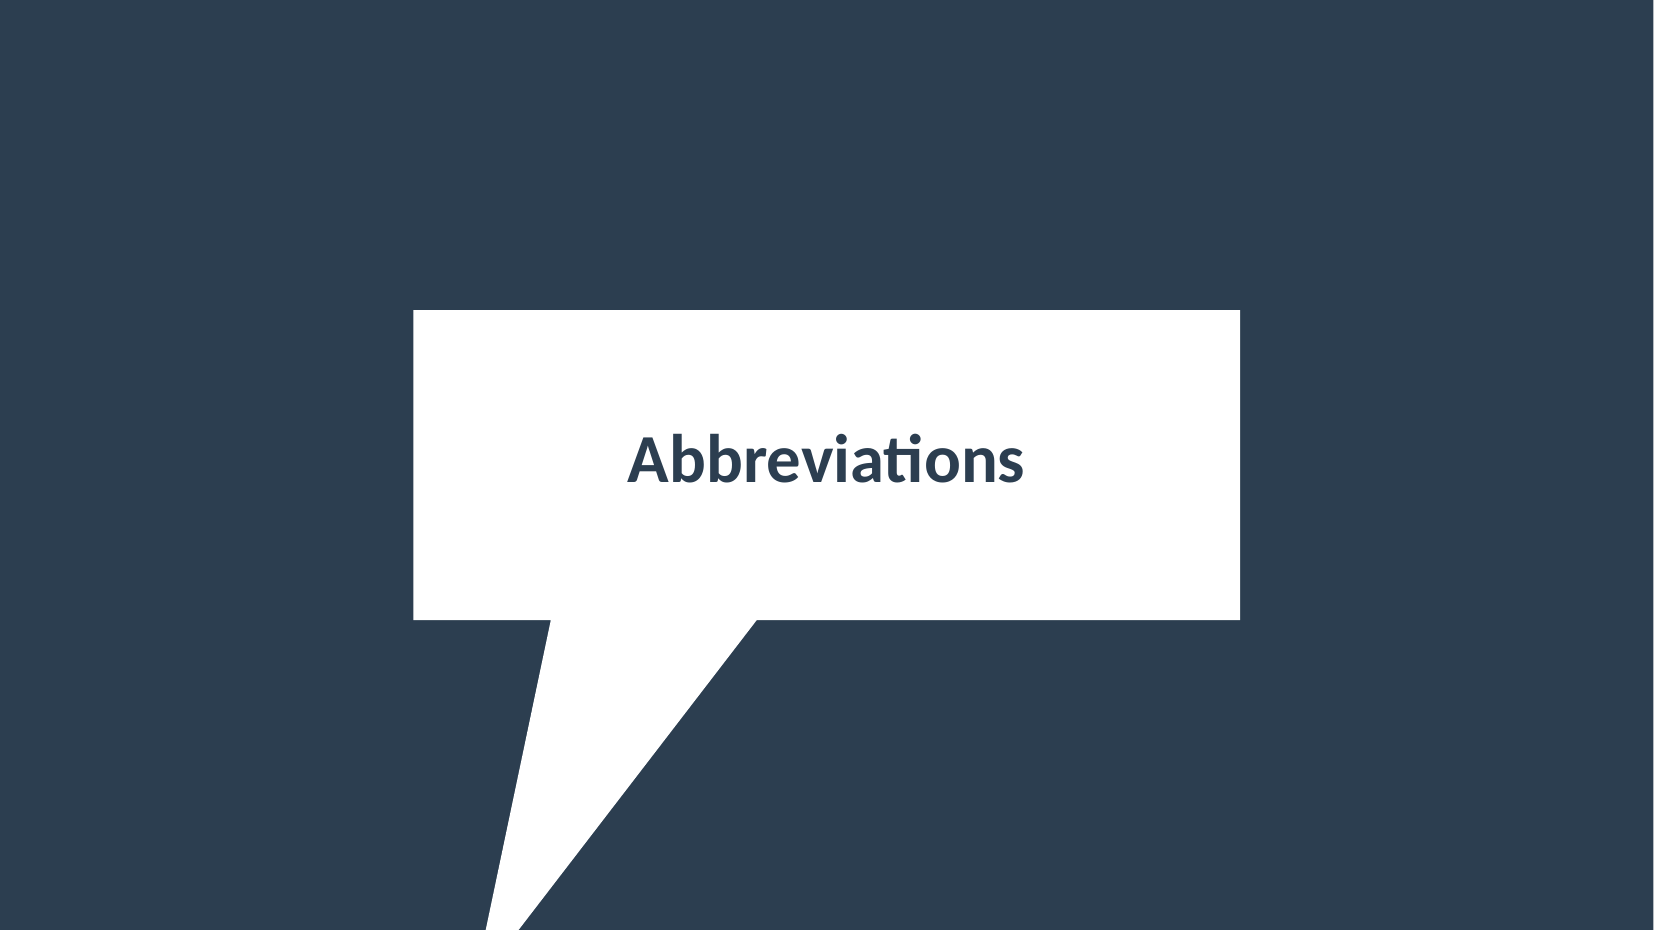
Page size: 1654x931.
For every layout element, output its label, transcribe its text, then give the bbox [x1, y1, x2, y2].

title Abbreviations [442, 332, 1211, 598]
